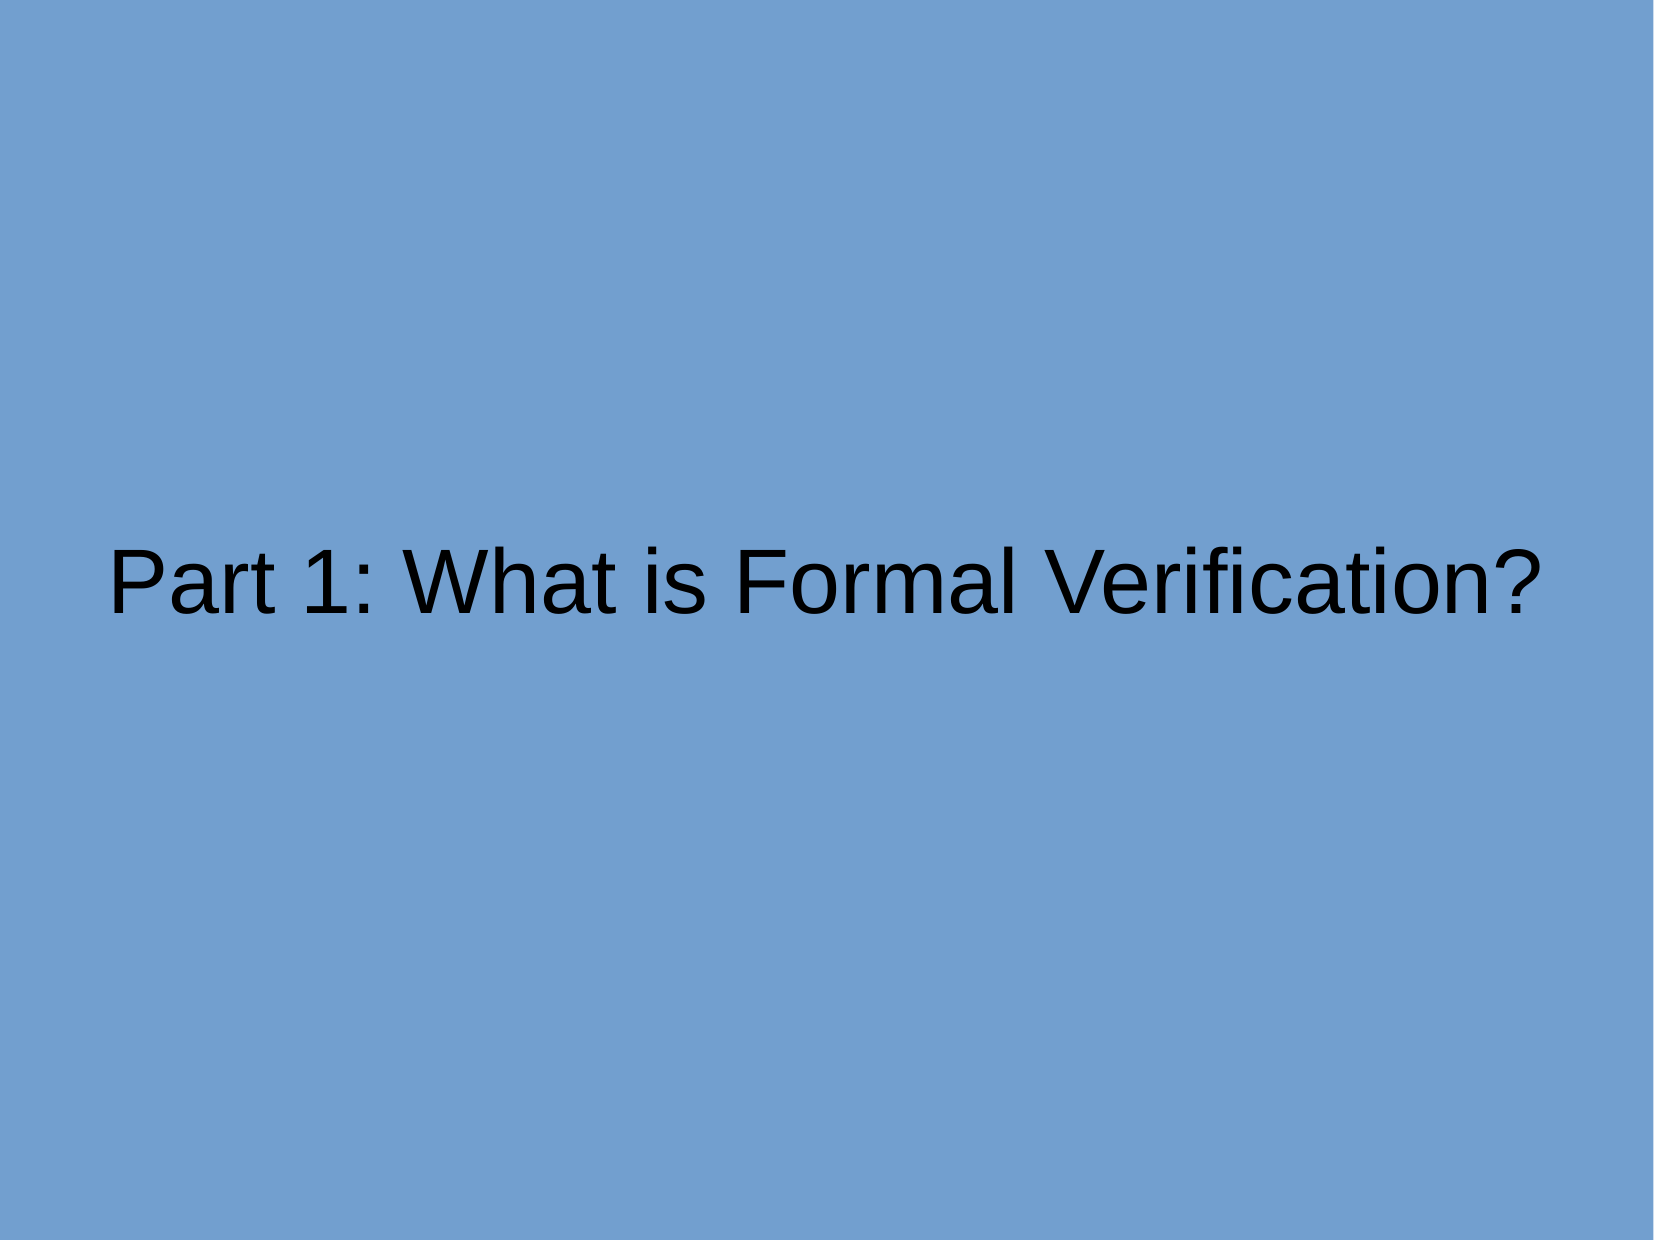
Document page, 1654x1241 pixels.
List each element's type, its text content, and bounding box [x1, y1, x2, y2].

title Part 1: What is Formal Verification? [82, 477, 1571, 686]
